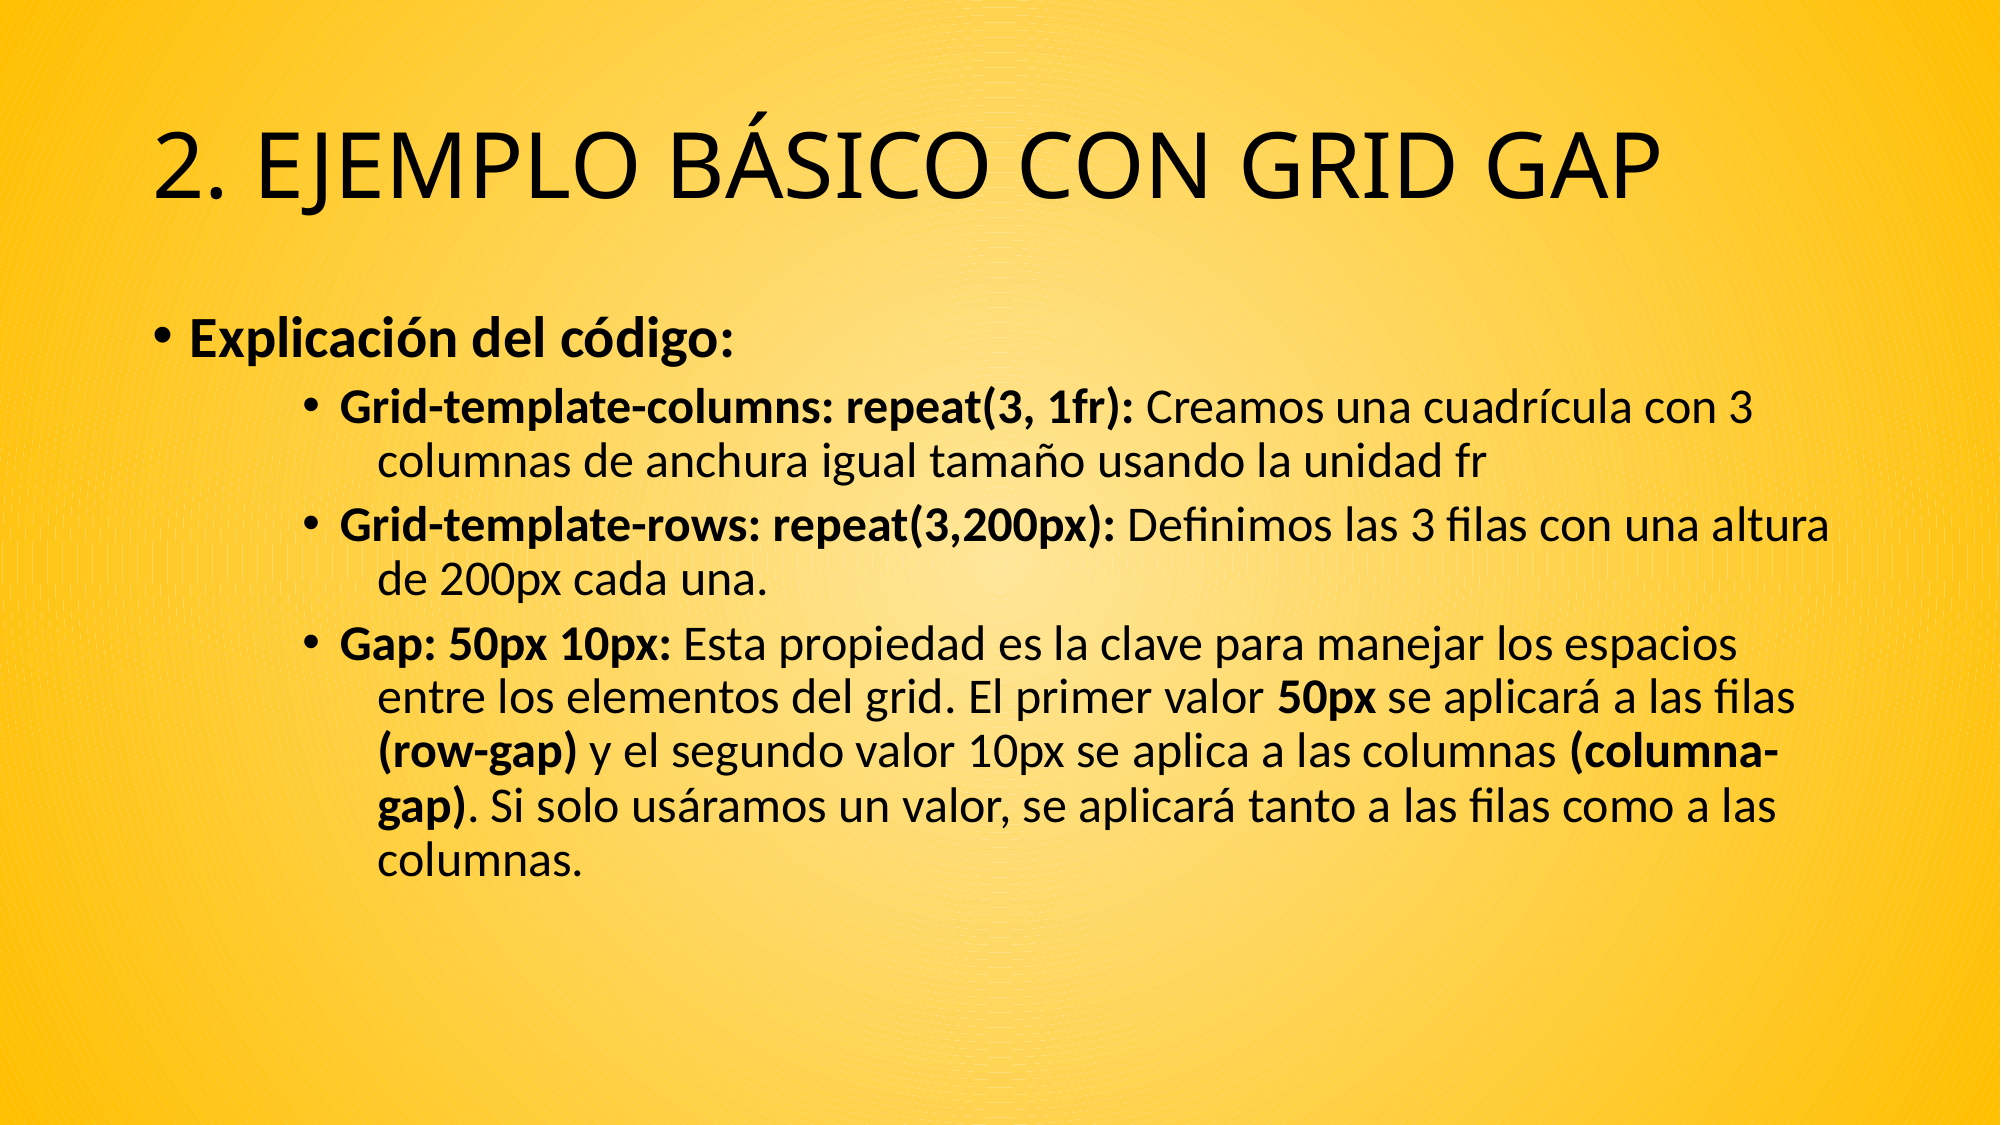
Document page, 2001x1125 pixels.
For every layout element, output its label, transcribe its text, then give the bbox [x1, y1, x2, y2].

list Explicación del código: Grid-template-columns: repeat(3, 1fr): Creamos una cuadrícula con 3 columnas de anchura igual tamaño usando la unidad fr Grid-template-rows: repeat(3,200px): Definimos las 3 filas con una altura de 200px cada una. Gap: 50px 10px: Esta propiedad es la clave para manejar los espacios entre los elementos del grid. El primer valor 50px se aplicará a las filas (row-gap) y el segundo valor 10px se aplica a las columnas (columna-gap). Si solo usáramos un valor, se aplicará tanto a las filas como a las columnas. [137, 299, 1863, 1014]
title 2. EJEMPLO BÁSICO CON GRID GAP [137, 59, 1863, 278]
